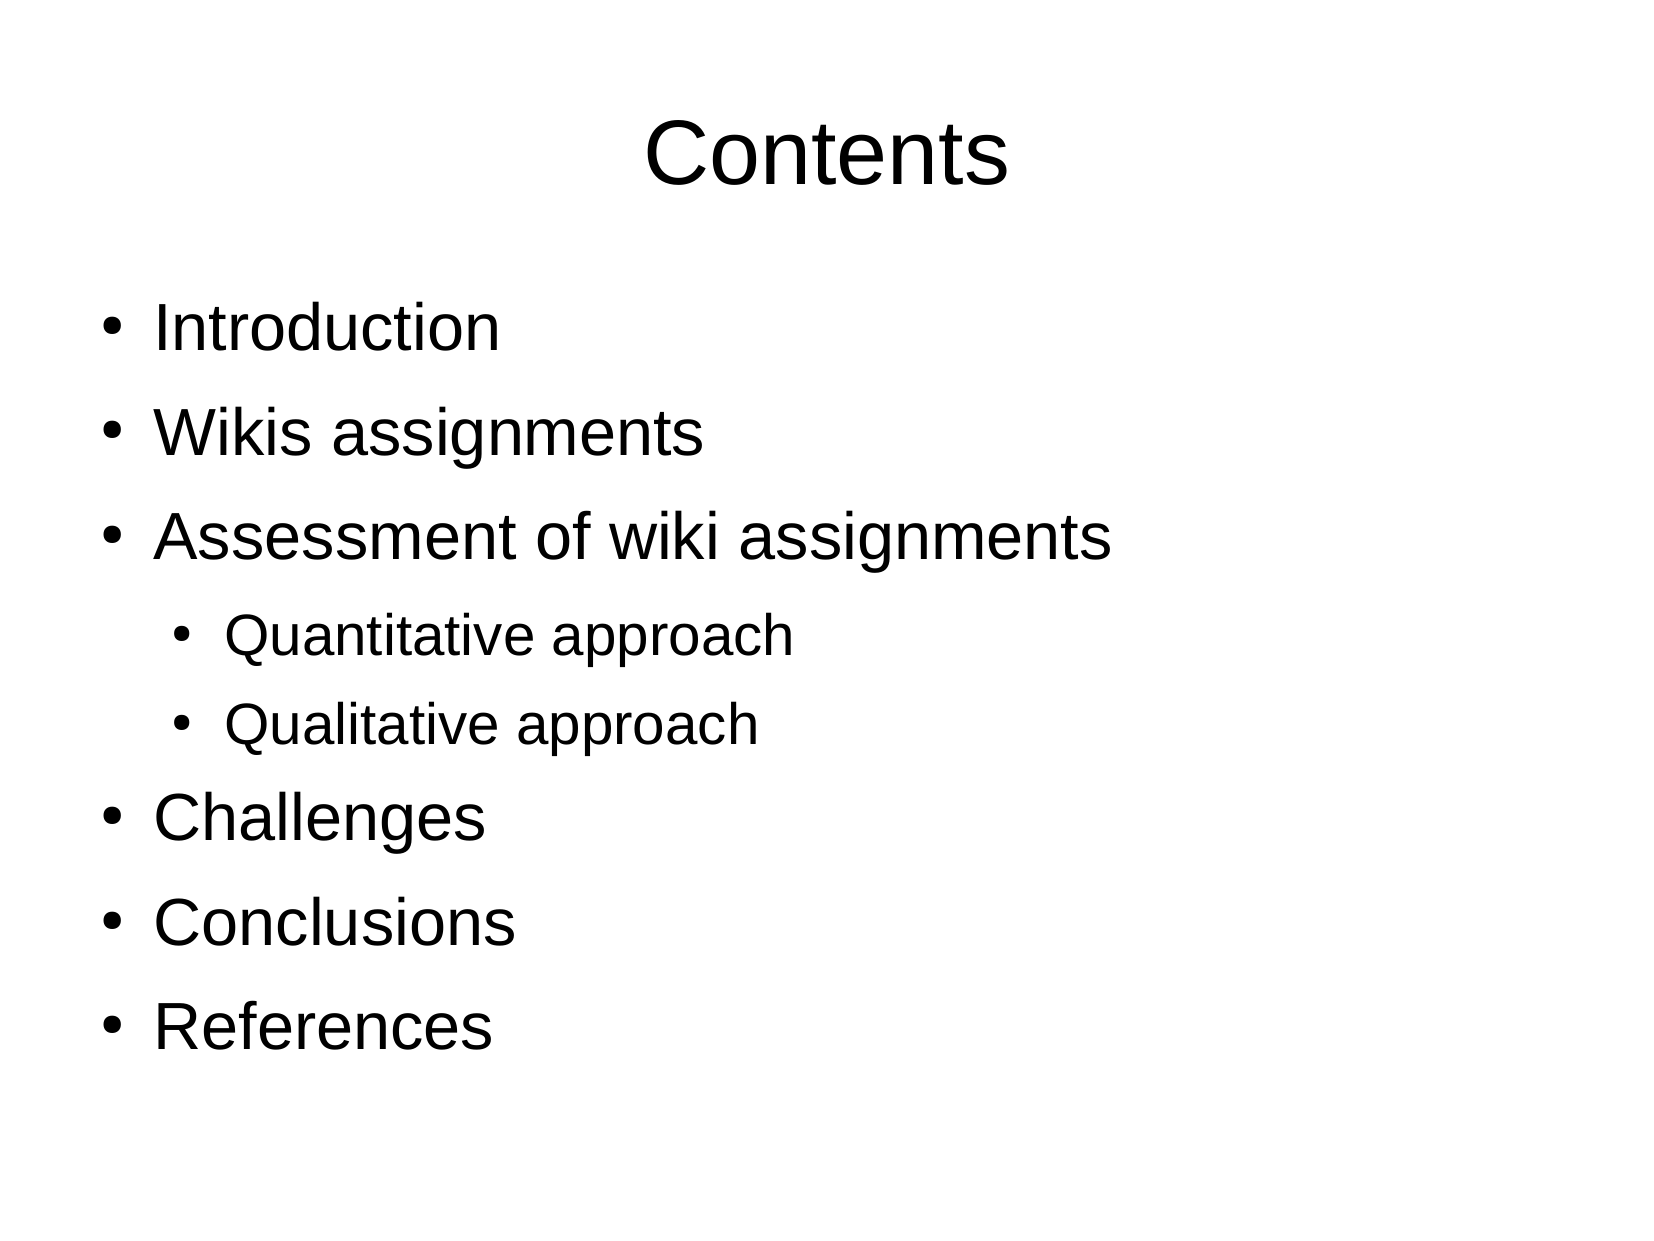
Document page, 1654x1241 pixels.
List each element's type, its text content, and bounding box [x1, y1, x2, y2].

title Contents [82, 49, 1571, 257]
list Introduction Wikis assignments Assessment of wiki assignments Quantitative approach Qualitative approach Challenges Conclusions References [82, 290, 1571, 1109]
